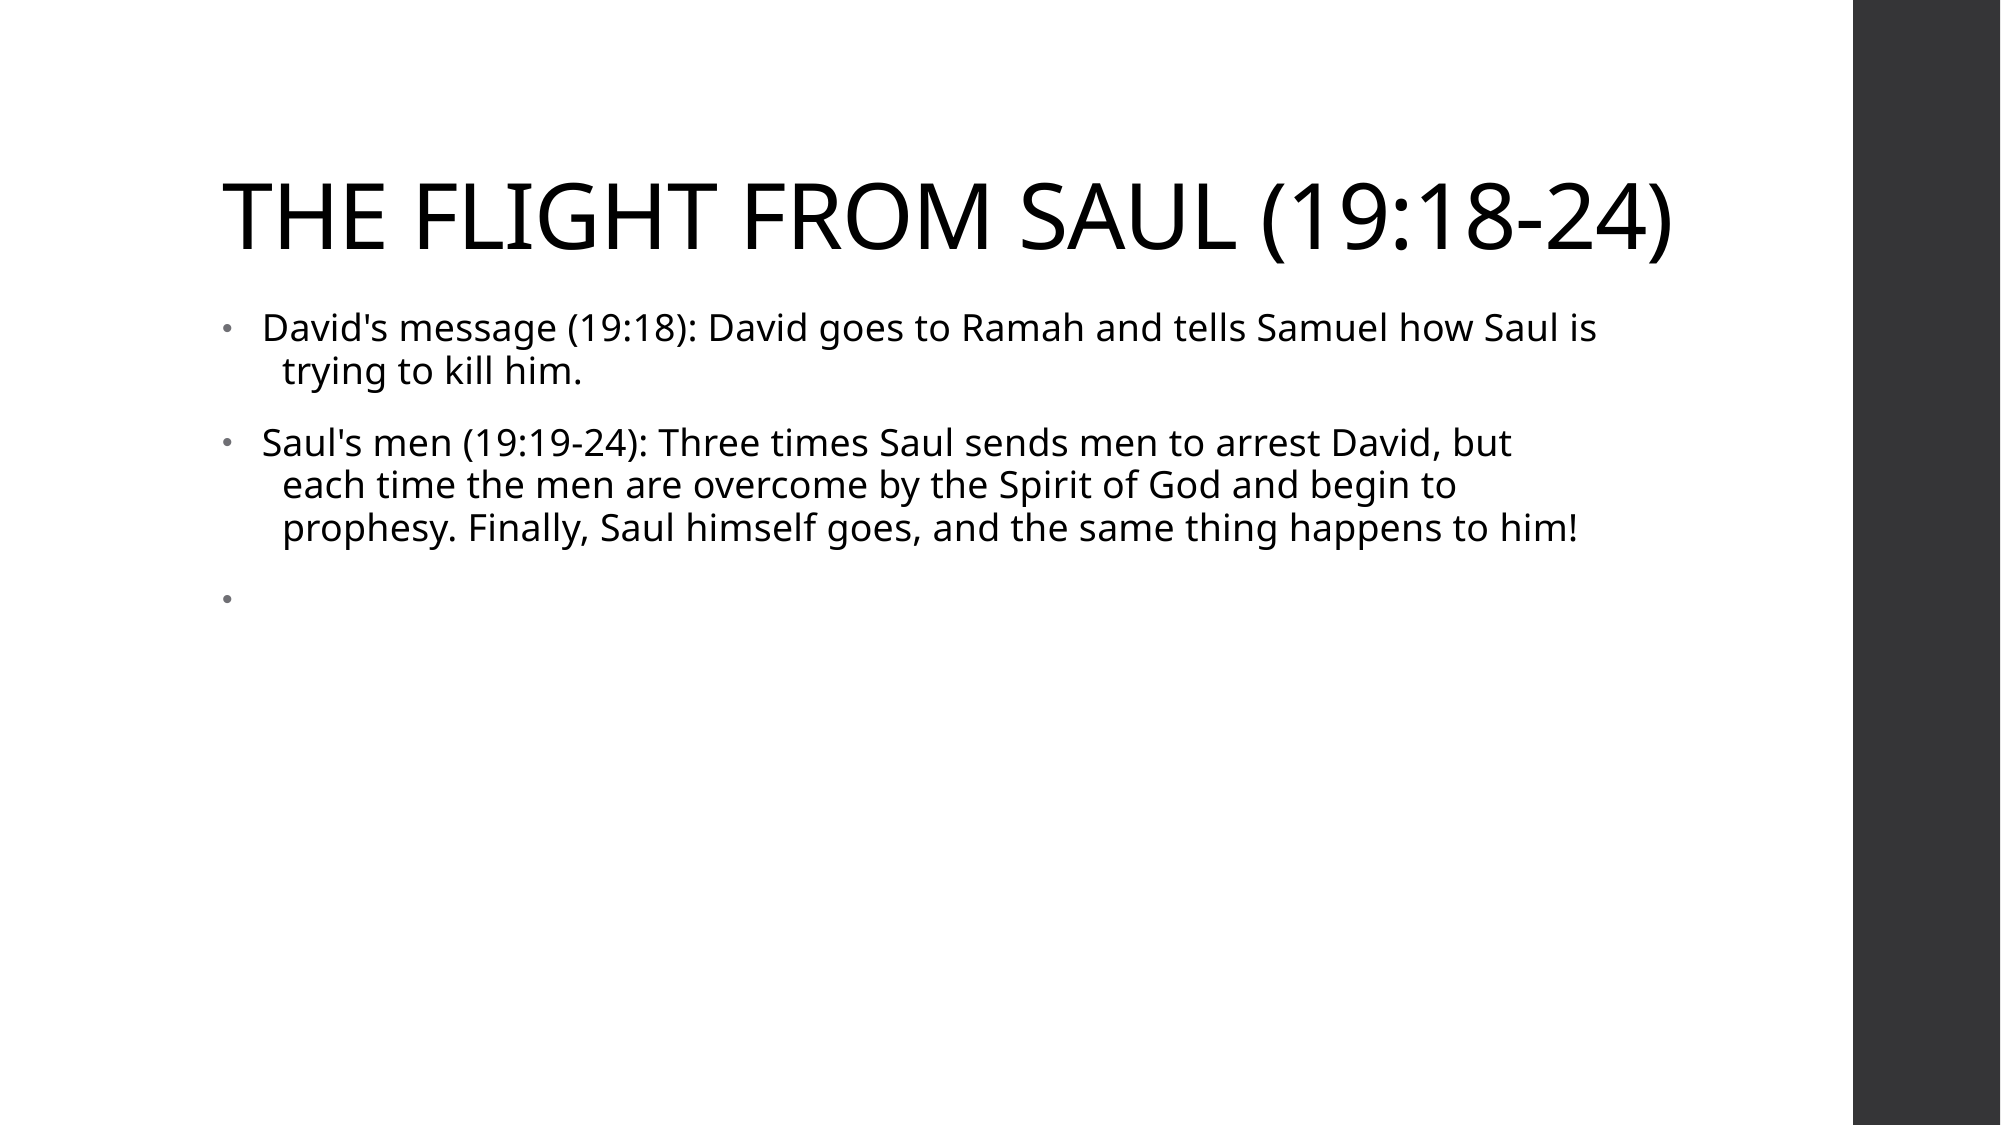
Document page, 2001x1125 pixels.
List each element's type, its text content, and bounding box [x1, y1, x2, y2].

list David's message (19:18): David goes to Ramah and tells Samuel how Saul is trying to kill him. Saul's men (19:19-24): Three times Saul sends men to arrest David, but each time the men are overcome by the Spirit of God and begin to prophesy. Finally, Saul himself goes, and the same thing happens to him! [206, 299, 1617, 1014]
title THE FLIGHT FROM SAUL (19:18-24) [206, 60, 1797, 278]
